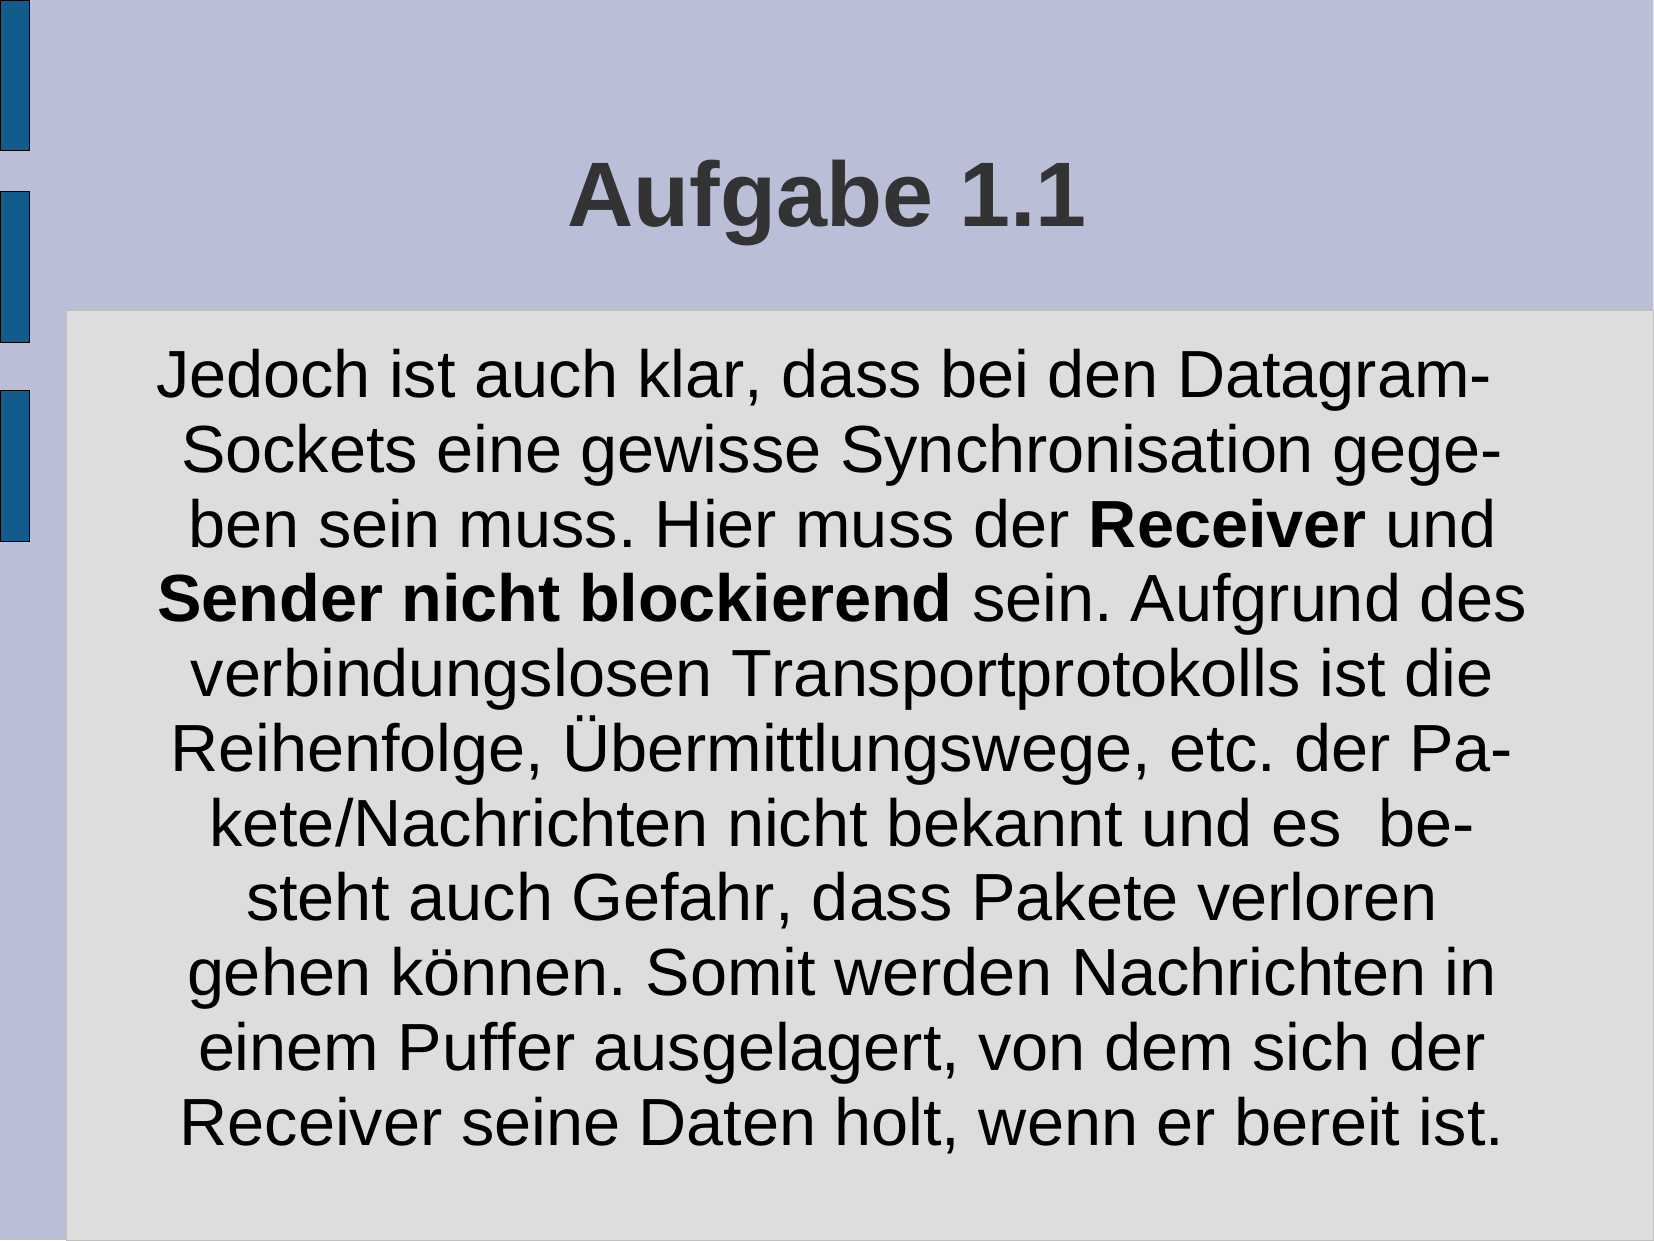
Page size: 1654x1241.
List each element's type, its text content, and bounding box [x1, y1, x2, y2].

subtitle Jedoch ist auch klar, dass bei den Datagram-Sockets eine gewisse Synchronisation gege-ben sein muss. Hier muss der Receiver und Sender nicht blockierend sein. Aufgrund des verbindungslosen Transportprotokolls ist die Reihenfolge, Übermittlungswege, etc. der Pa-kete/Nachrichten nicht bekannt und es be-steht auch Gefahr, dass Pakete verloren gehen können. Somit werden Nachrichten in einem Puffer ausgelagert, von dem sich der Receiver seine Daten holt, wenn er bereit ist. [118, 336, 1531, 1160]
title Aufgabe 1.1 [121, 98, 1534, 291]
